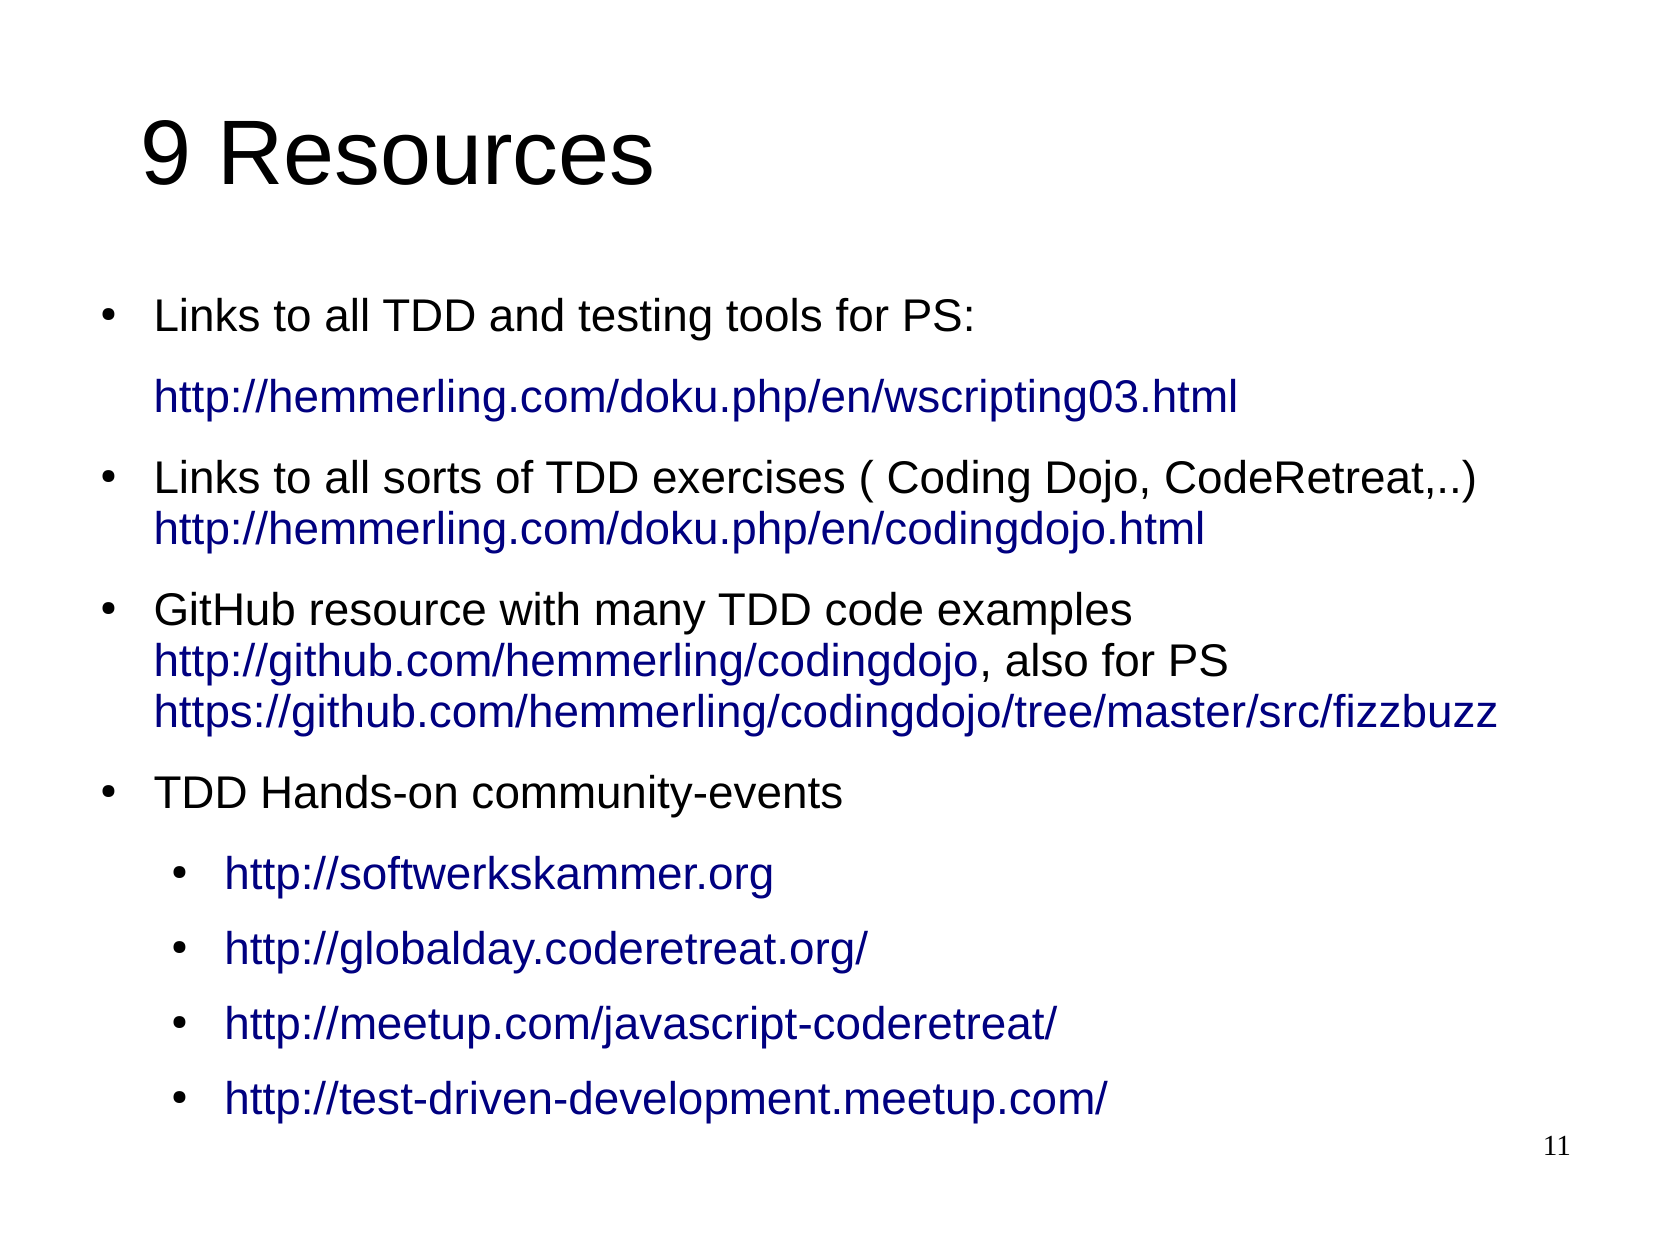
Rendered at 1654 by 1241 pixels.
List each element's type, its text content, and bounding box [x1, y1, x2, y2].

list Links to all TDD and testing tools for PS: http://hemmerling.com/doku.php/en/wscripting03.html Links to all sorts of TDD exercises ( Coding Dojo, CodeRetreat,..) http://hemmerling.com/doku.php/en/codingdojo.html GitHub resource with many TDD code examples http://github.com/hemmerling/codingdojo, also for PS https://github.com/hemmerling/codingdojo/tree/master/src/fizzbuzz TDD Hands-on community-events http://softwerkskammer.org http://globalday.coderetreat.org/ http://meetup.com/javascript-coderetreat/ http://test-driven-development.meetup.com/ [82, 290, 1571, 1122]
title 9 Resources [82, 49, 1571, 257]
